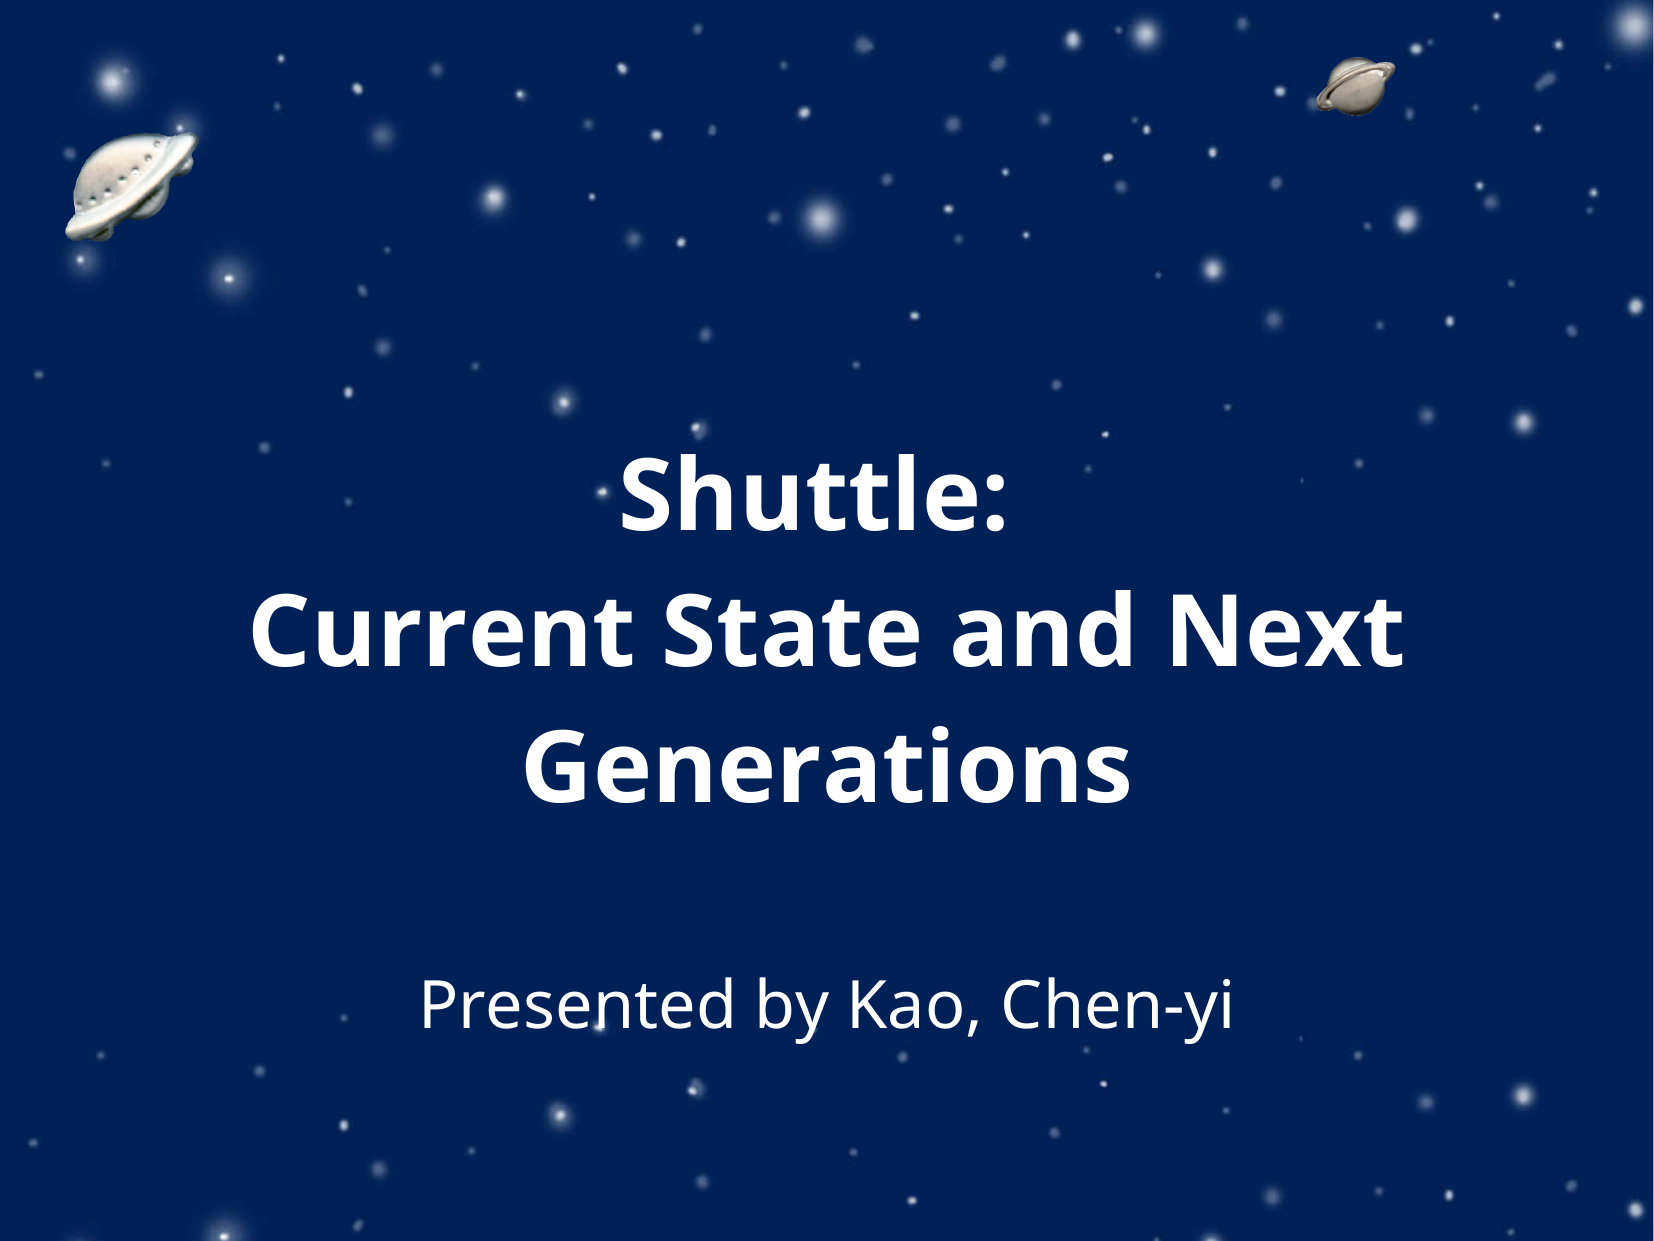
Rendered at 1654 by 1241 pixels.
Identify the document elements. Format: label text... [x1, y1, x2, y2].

picture [0, 0, 1654, 1241]
subtitle Shuttle: Current State and Next Generations Presented by Kao, Chen-yi [121, 344, 1534, 1127]
